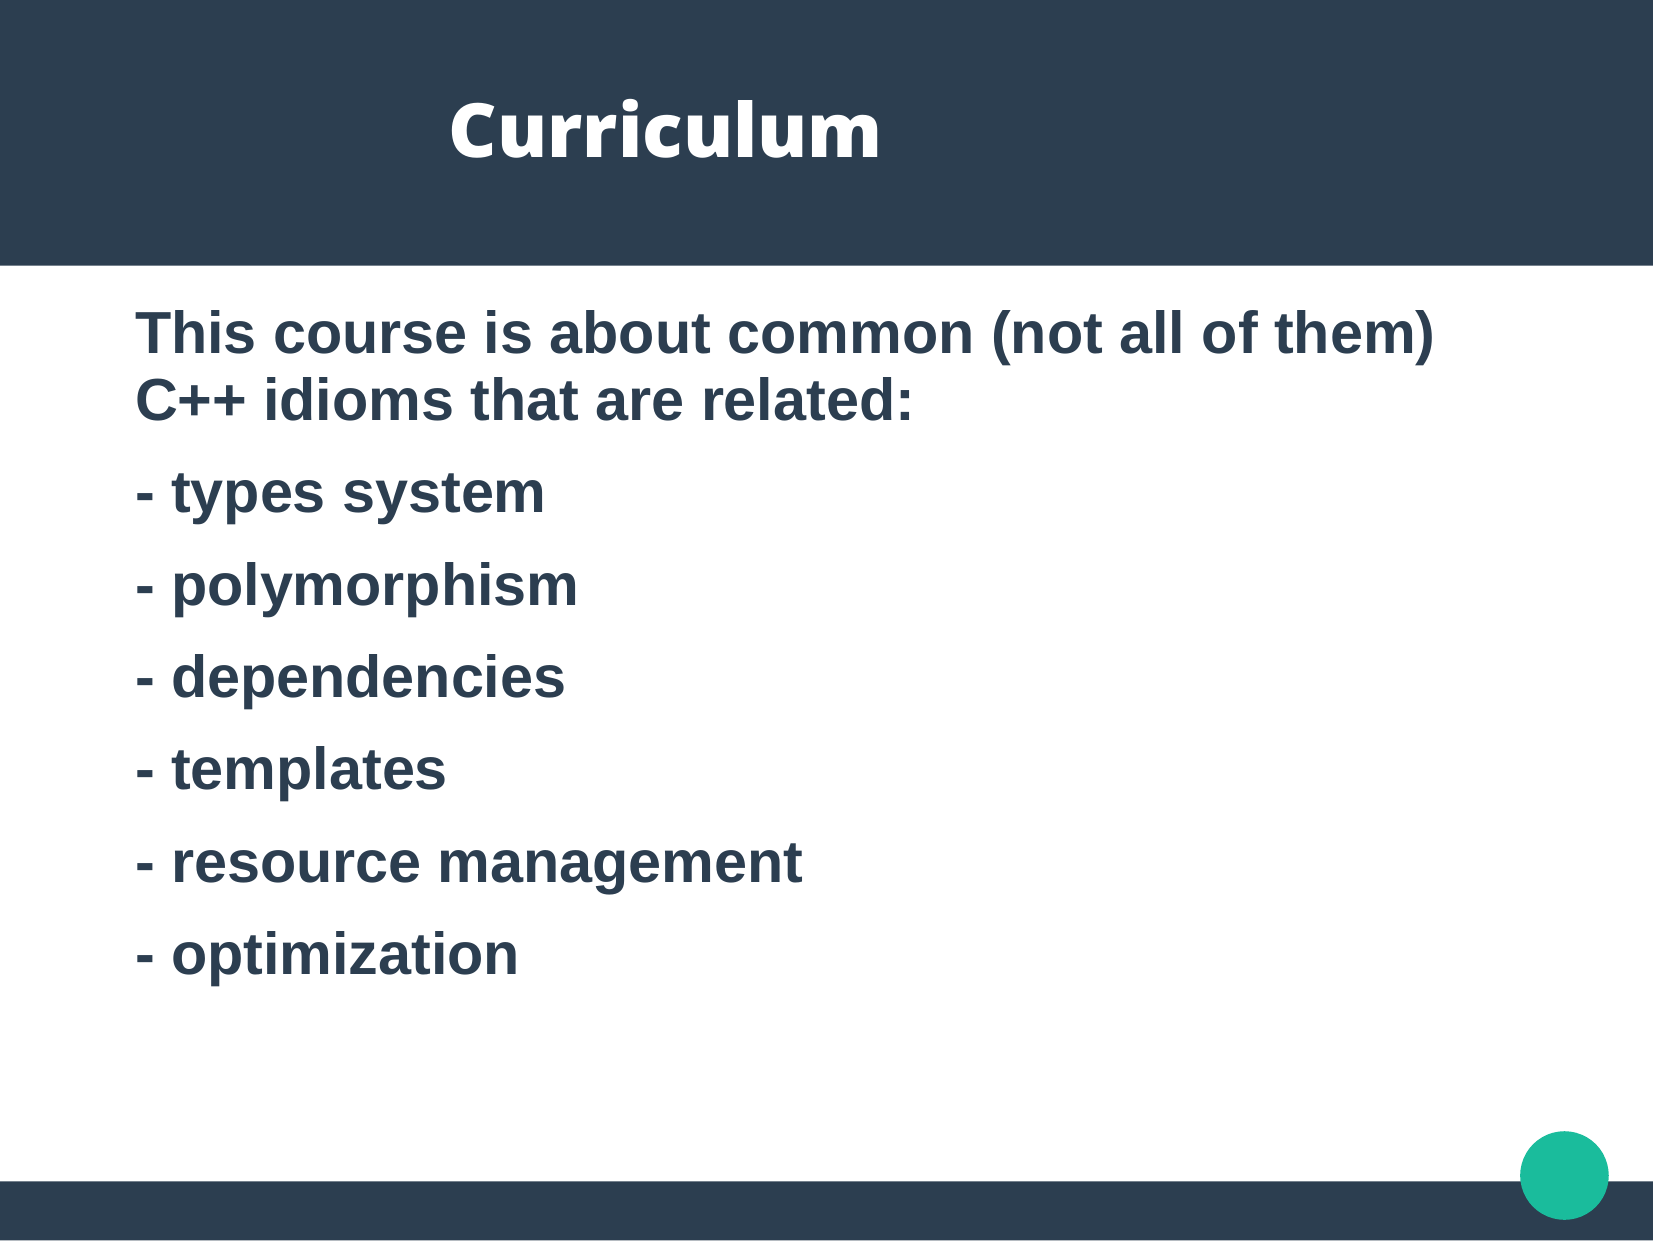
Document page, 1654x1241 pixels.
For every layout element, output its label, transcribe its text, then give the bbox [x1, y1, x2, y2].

list This course is about common (not all of them) C++ idioms that are related: - types system - polymorphism - dependencies - templates - resource management - optimization [135, 300, 1571, 992]
title Curriculum [58, 49, 1594, 207]
